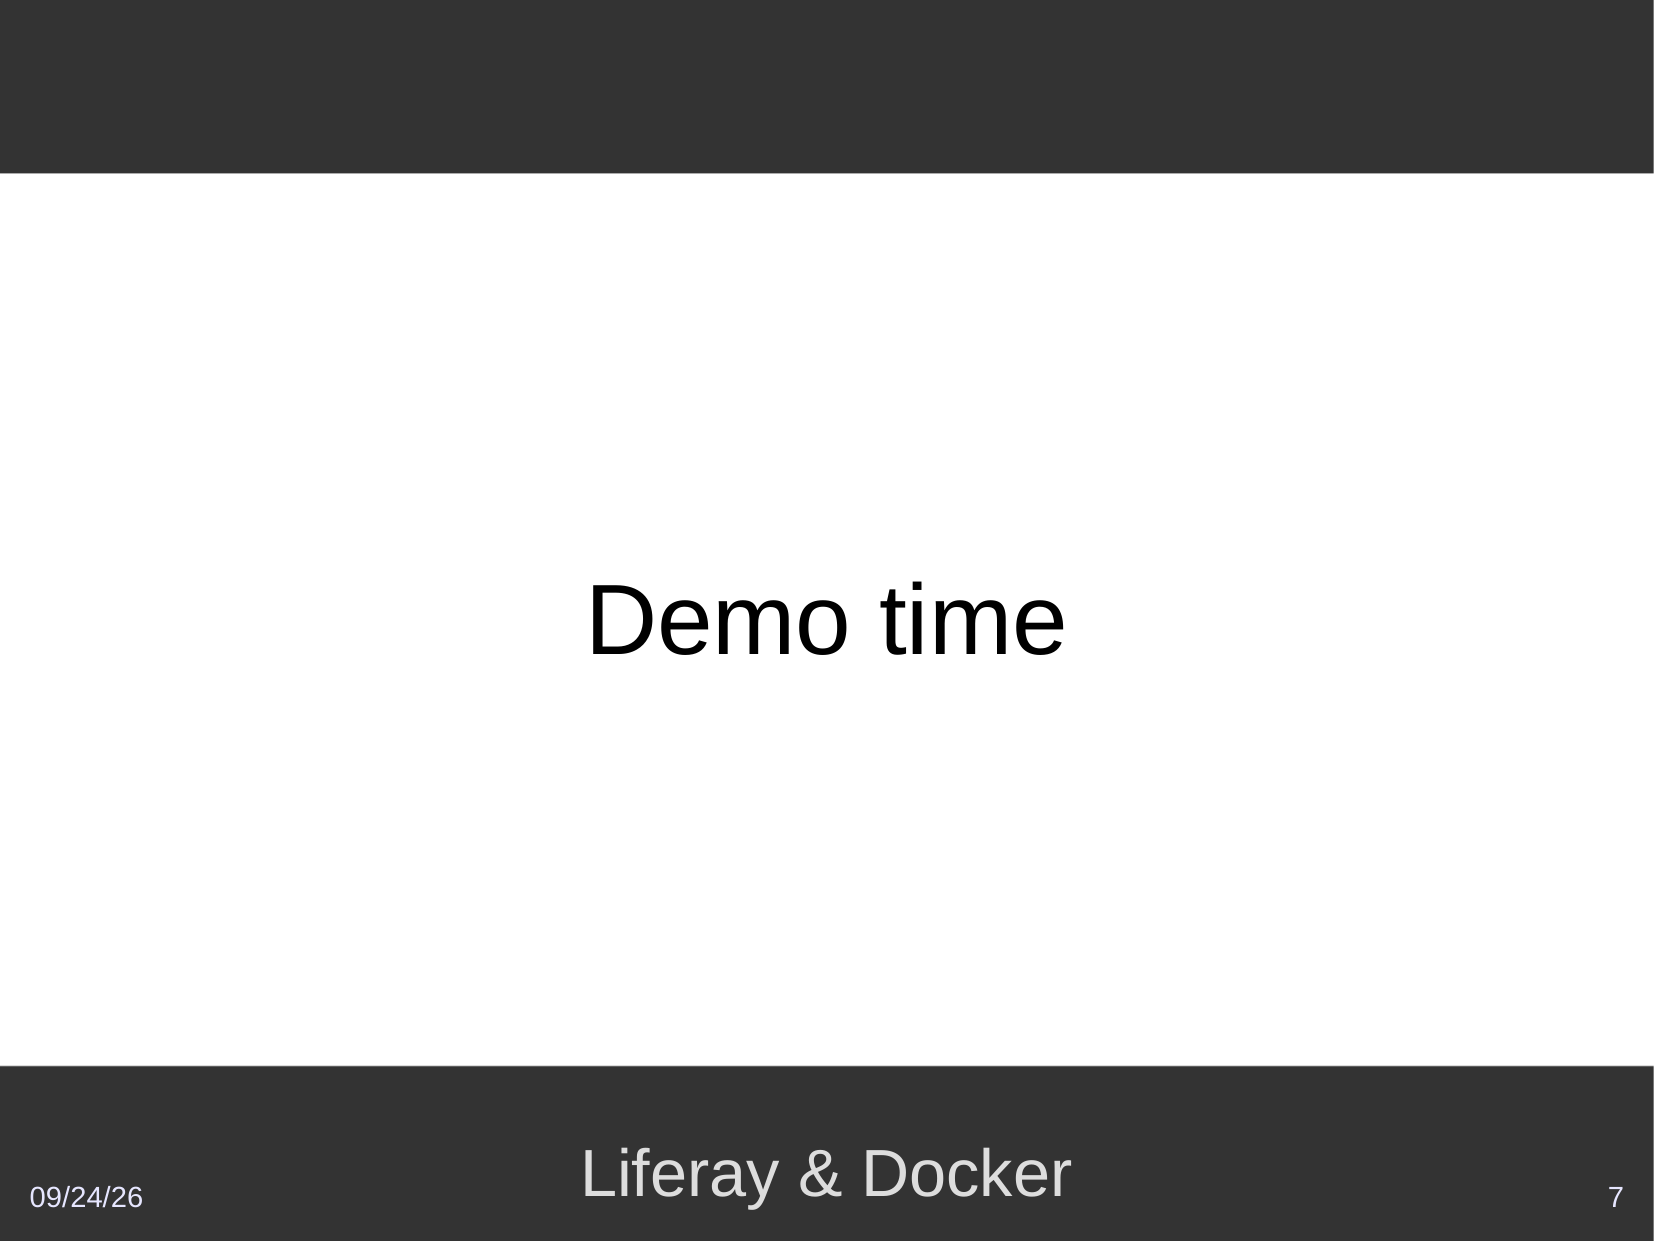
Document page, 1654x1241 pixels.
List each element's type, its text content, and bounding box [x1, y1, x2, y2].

picture [0, 0, 1654, 1241]
subtitle Liferay & Docker [29, 1135, 1625, 1241]
title Demo time [29, 214, 1625, 1027]
